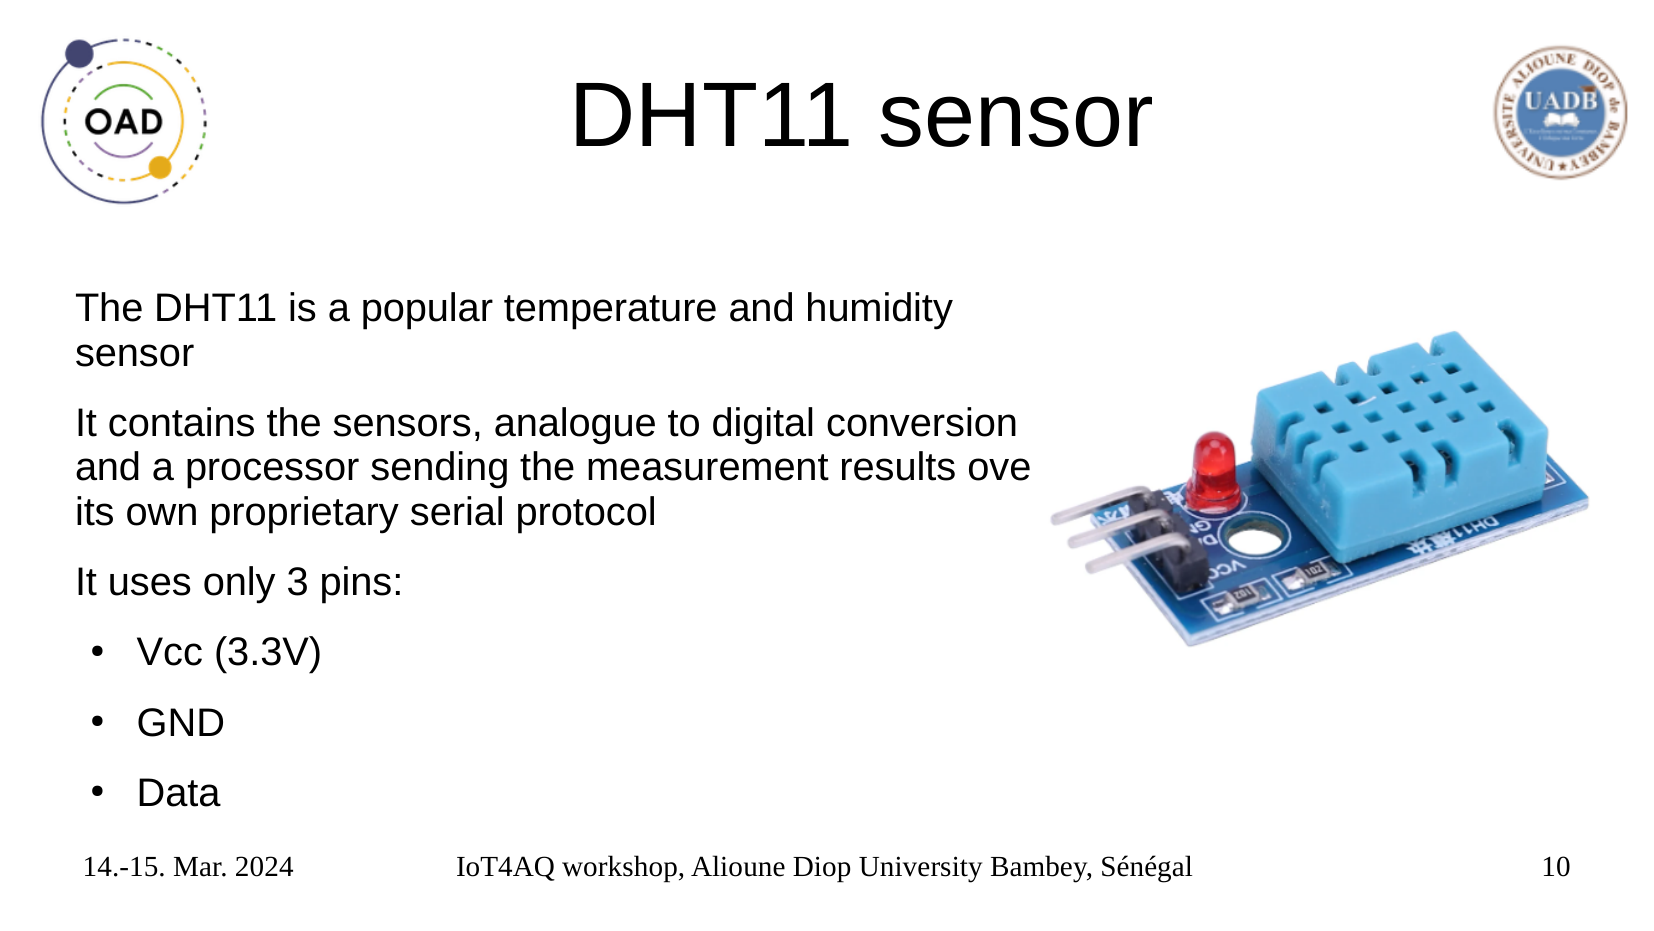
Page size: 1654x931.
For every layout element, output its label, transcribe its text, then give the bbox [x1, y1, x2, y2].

picture [1482, 37, 1641, 188]
list The DHT11 is a popular temperature and humidity sensor It contains the sensors, analogue to digital conversion and a processor sending the measurement results over its own proprietary serial protocol It uses only 3 pins: Vcc (3.3V) GND Data [75, 285, 1051, 826]
title DHT11 sensor [278, 37, 1446, 193]
picture [1033, 243, 1613, 676]
picture [0, 24, 242, 225]
